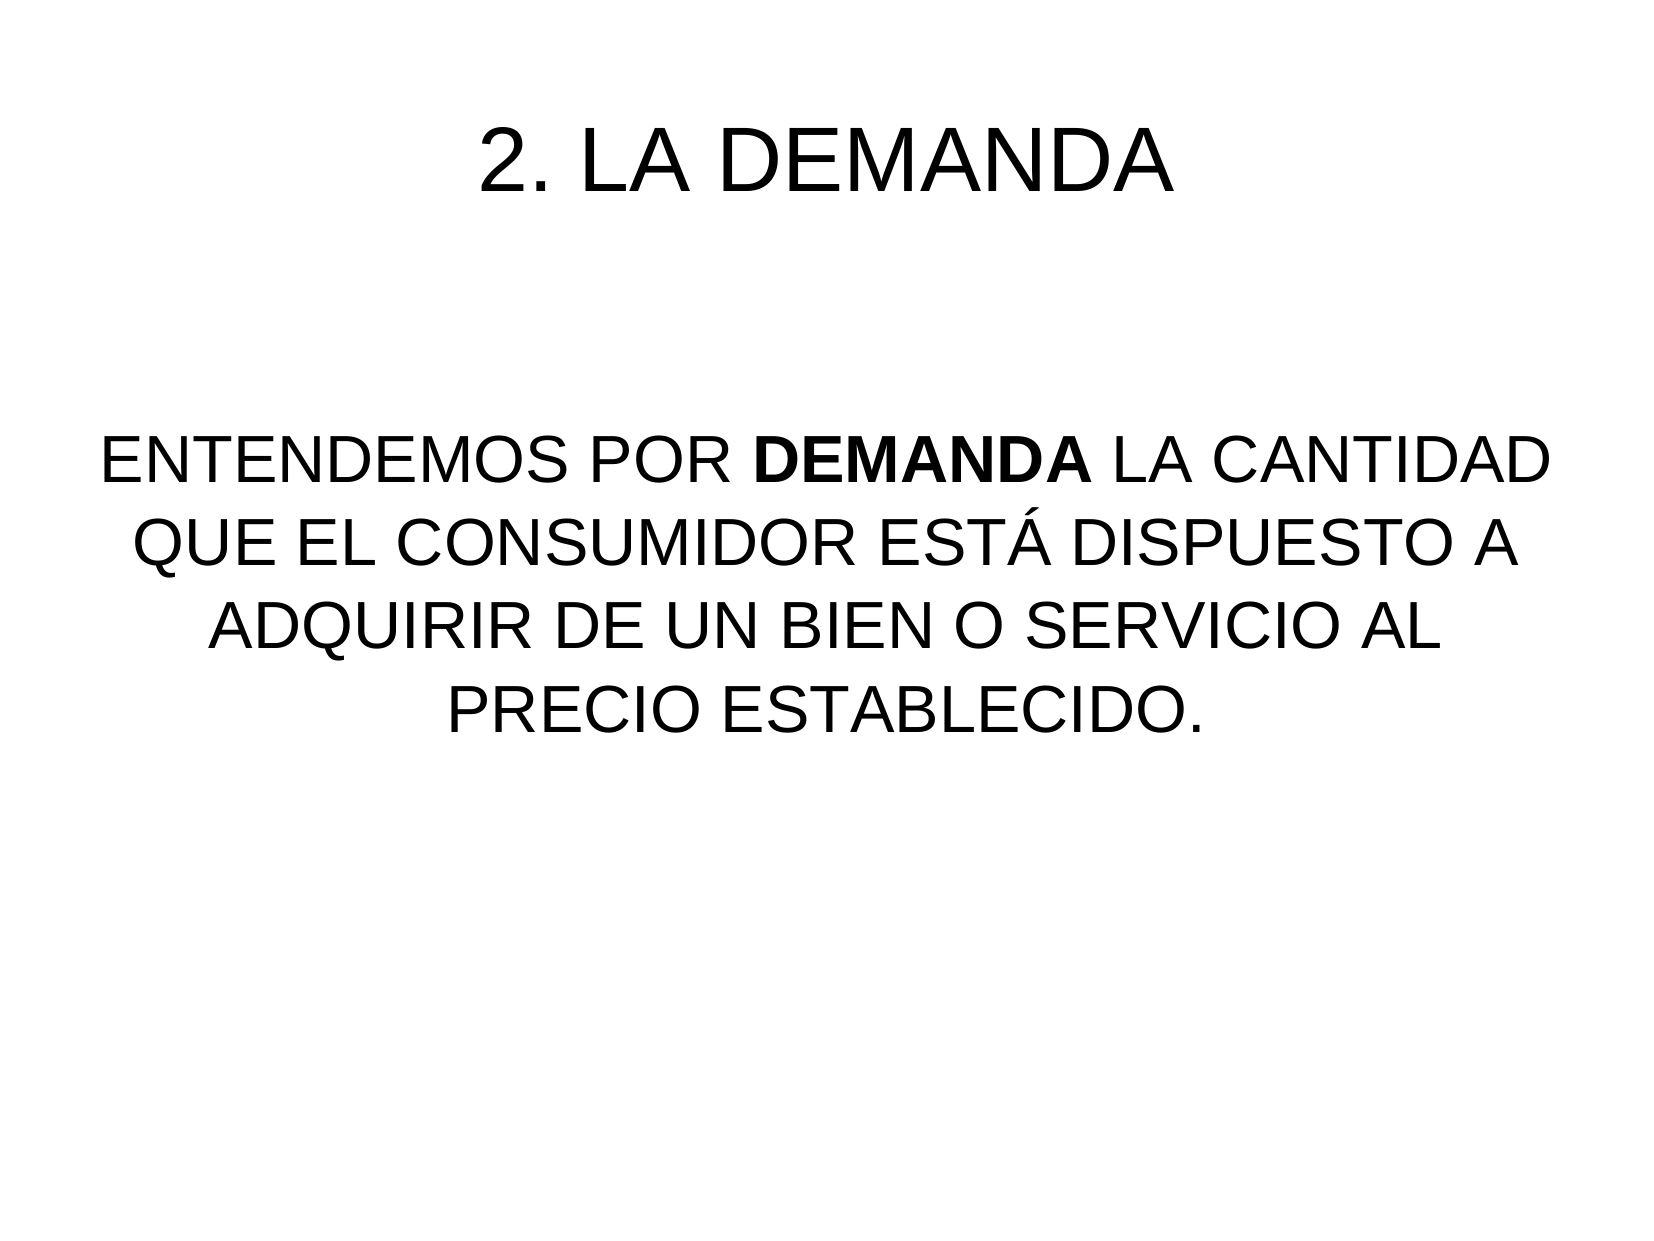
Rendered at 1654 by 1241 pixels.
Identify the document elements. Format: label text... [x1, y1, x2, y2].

text_box ENTENDEMOS POR DEMANDA LA CANTIDAD QUE EL CONSUMIDOR ESTÁ DISPUESTO A ADQUIRIR DE UN BIEN O SERVICIO AL PRECIO ESTABLECIDO. [82, 56, 1571, 1102]
